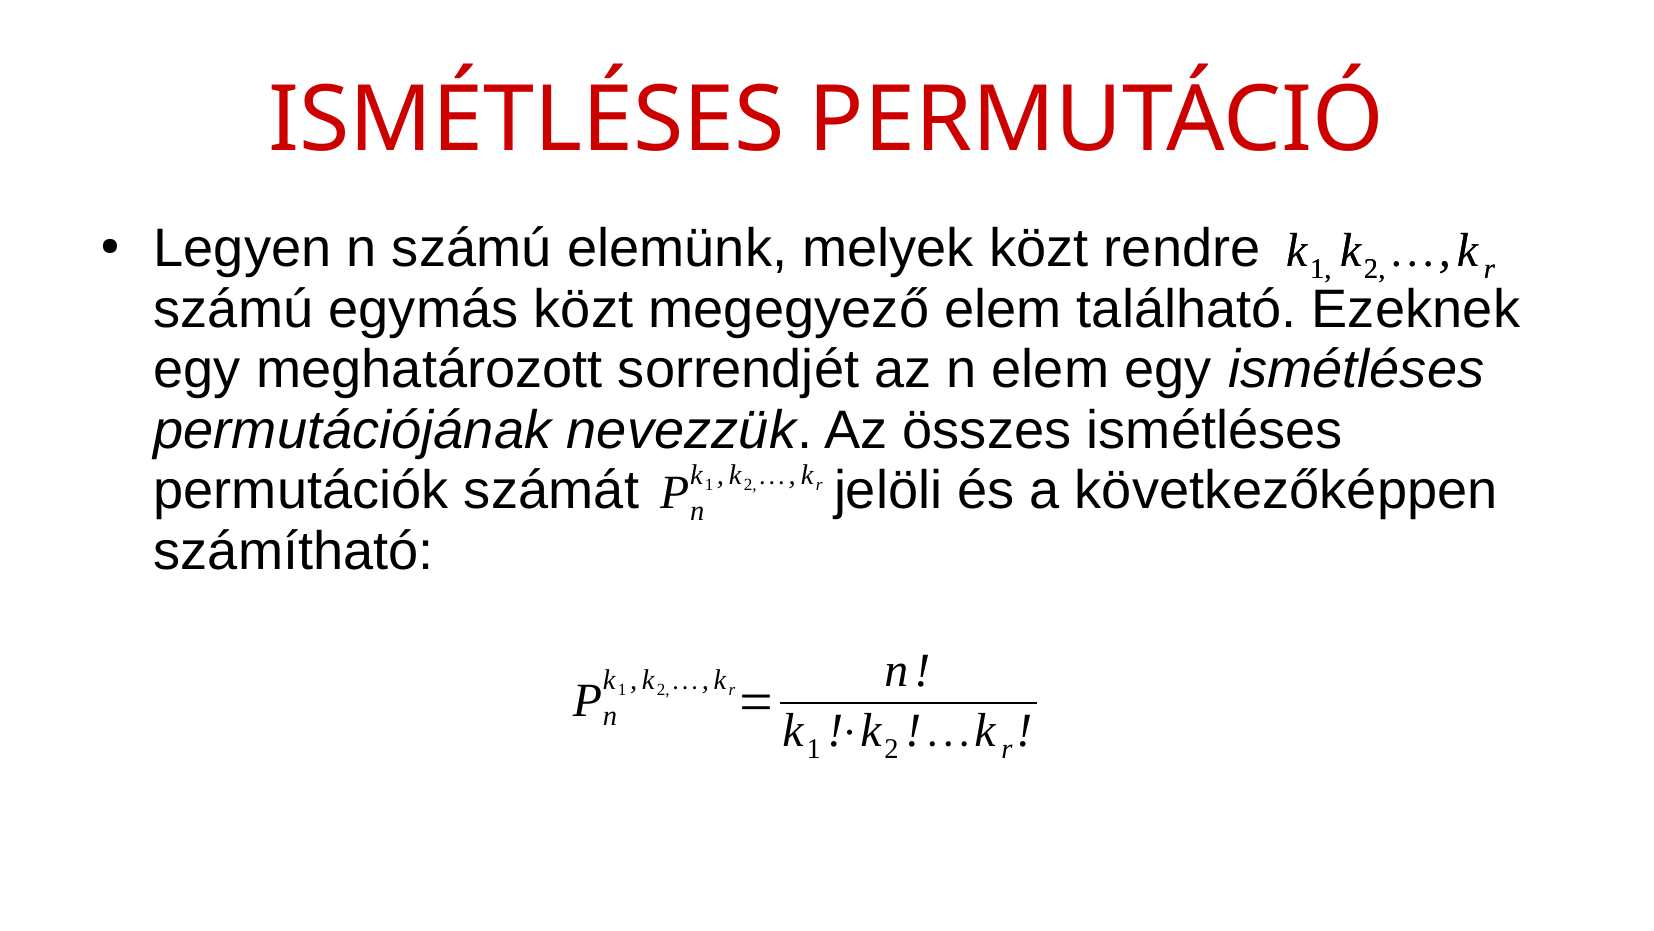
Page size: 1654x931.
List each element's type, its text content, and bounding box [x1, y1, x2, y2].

chart [558, 645, 1051, 766]
chart [1273, 225, 1507, 286]
chart [645, 457, 835, 526]
title ISMÉTLÉSES PERMUTÁCIÓ [82, 37, 1571, 193]
list Legyen n számú elemünk, melyek közt rendre számú egymás közt megegyező elem található. Ezeknek egy meghatározott sorrendjét az n elem egy ismétléses permutációjának nevezzük. Az összes ismétléses permutációk számát jelöli és a következőképpen számítható: [82, 217, 1571, 758]
